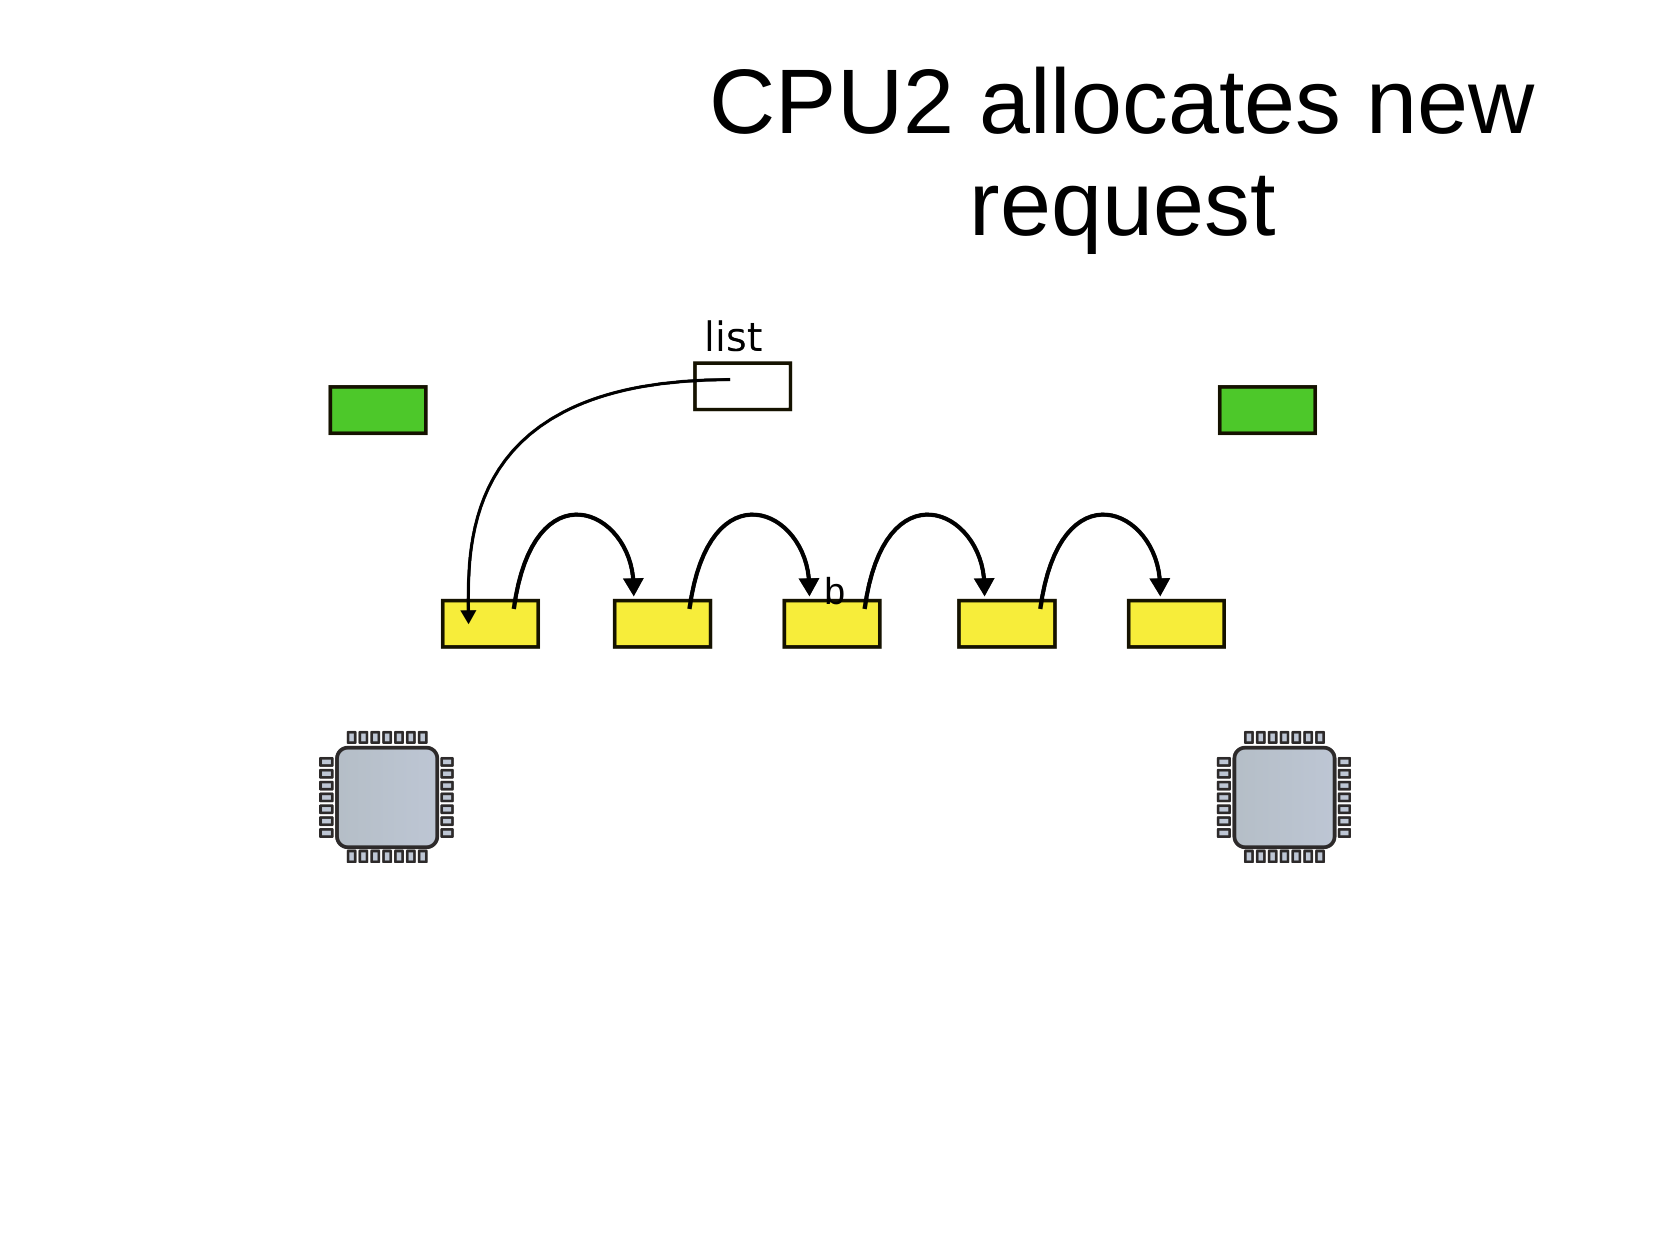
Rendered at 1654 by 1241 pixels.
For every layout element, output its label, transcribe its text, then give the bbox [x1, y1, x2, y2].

picture [319, 320, 1351, 863]
title CPU2 allocates new request [675, 49, 1571, 257]
